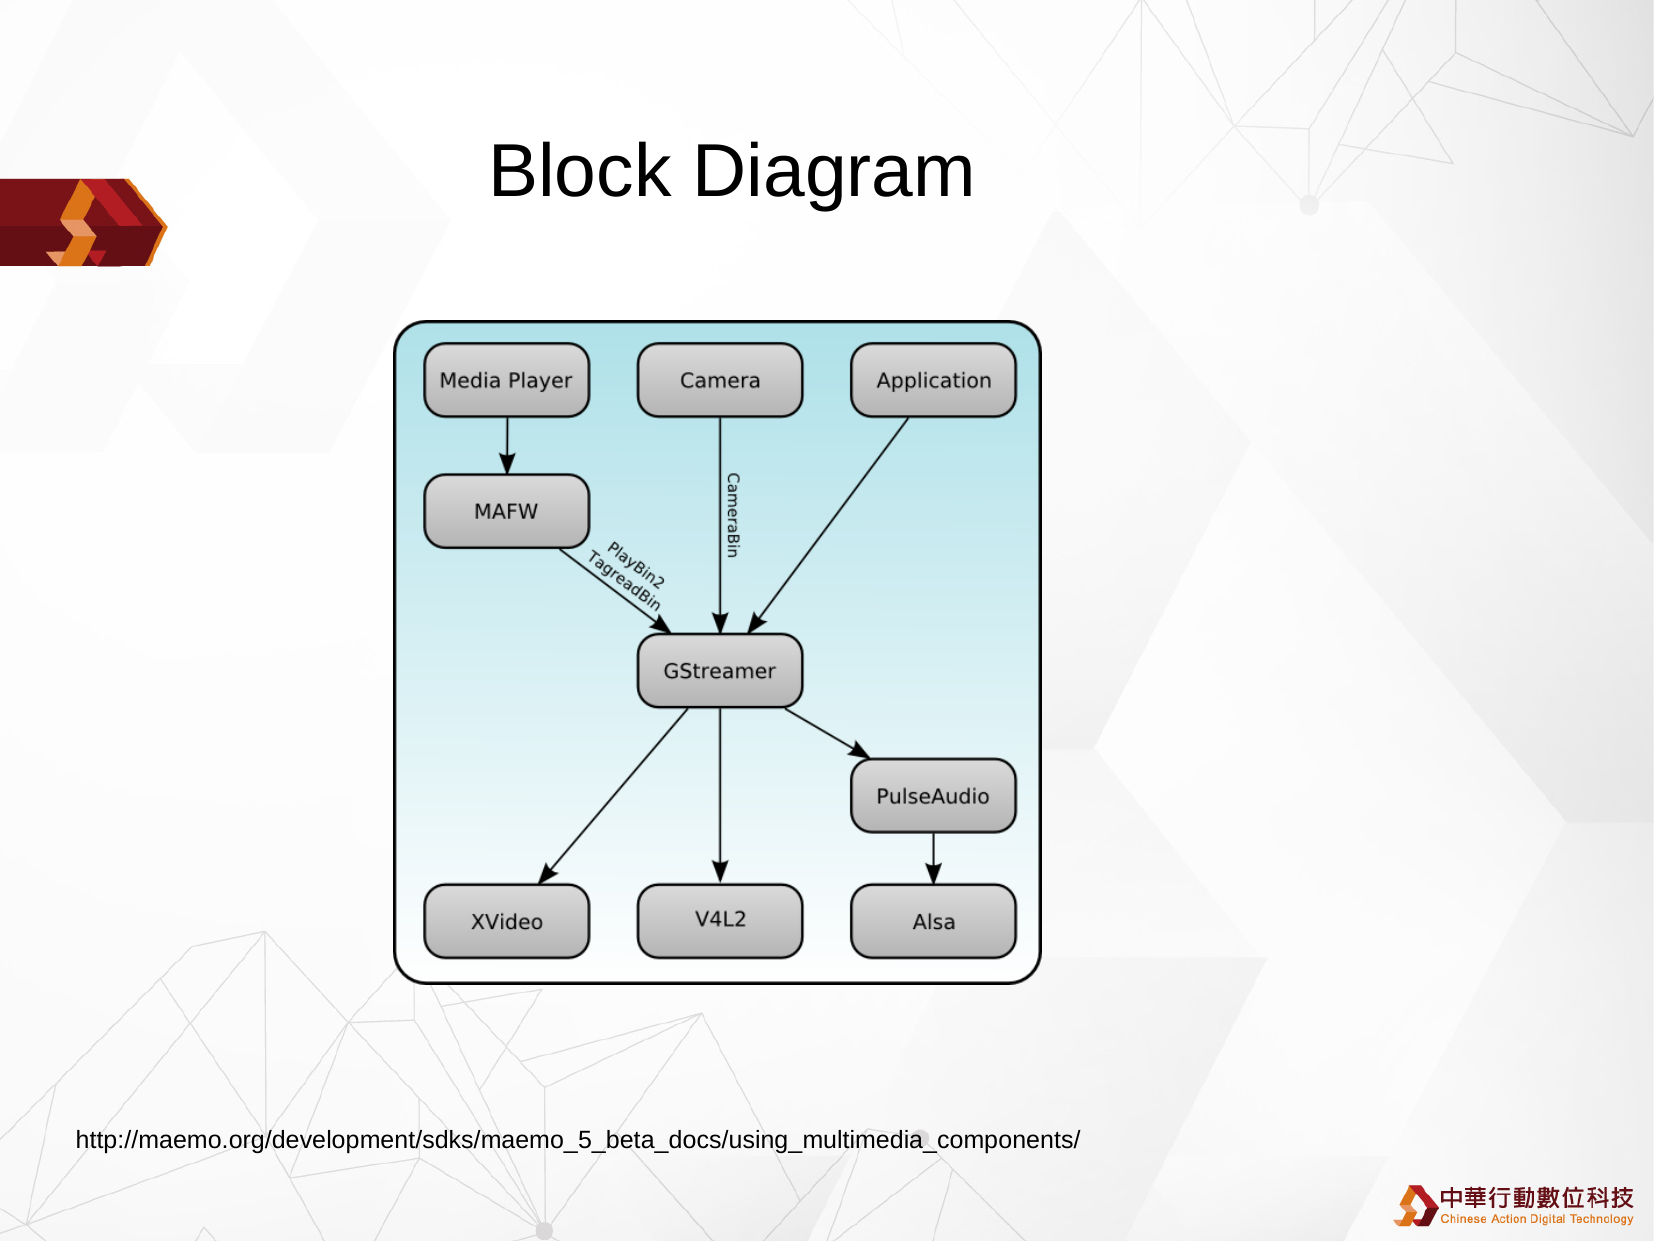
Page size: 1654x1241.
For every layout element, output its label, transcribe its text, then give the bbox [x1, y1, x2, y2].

text_box http://maemo.org/development/sdks/maemo_5_beta_docs/using_multimedia_components/ [60, 1117, 1592, 1175]
title Block Diagram [488, 102, 1184, 239]
picture [0, 0, 1654, 1241]
